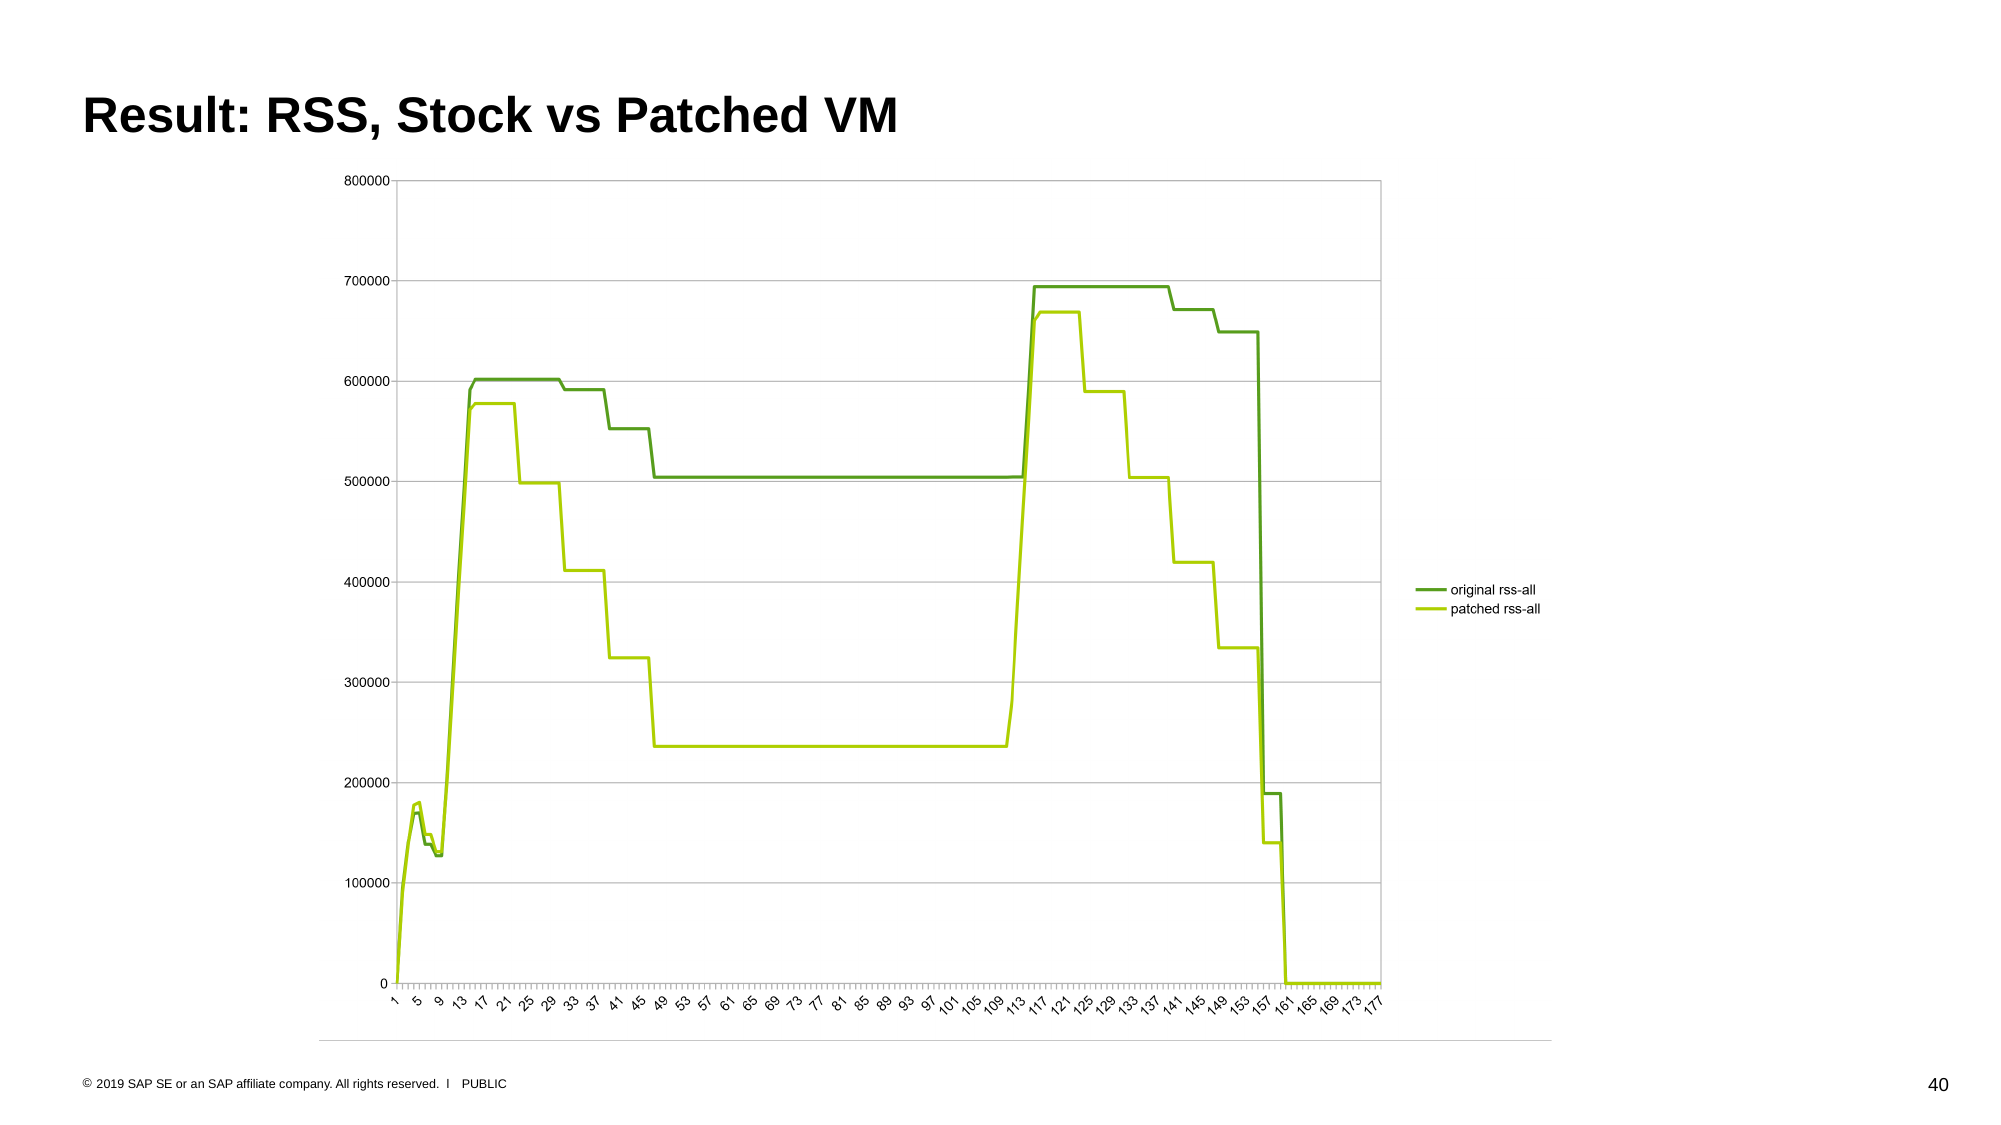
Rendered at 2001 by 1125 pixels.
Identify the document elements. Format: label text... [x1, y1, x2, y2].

title Result: RSS, Stock vs Patched VM [82, 82, 1918, 144]
picture [319, 158, 1553, 1041]
